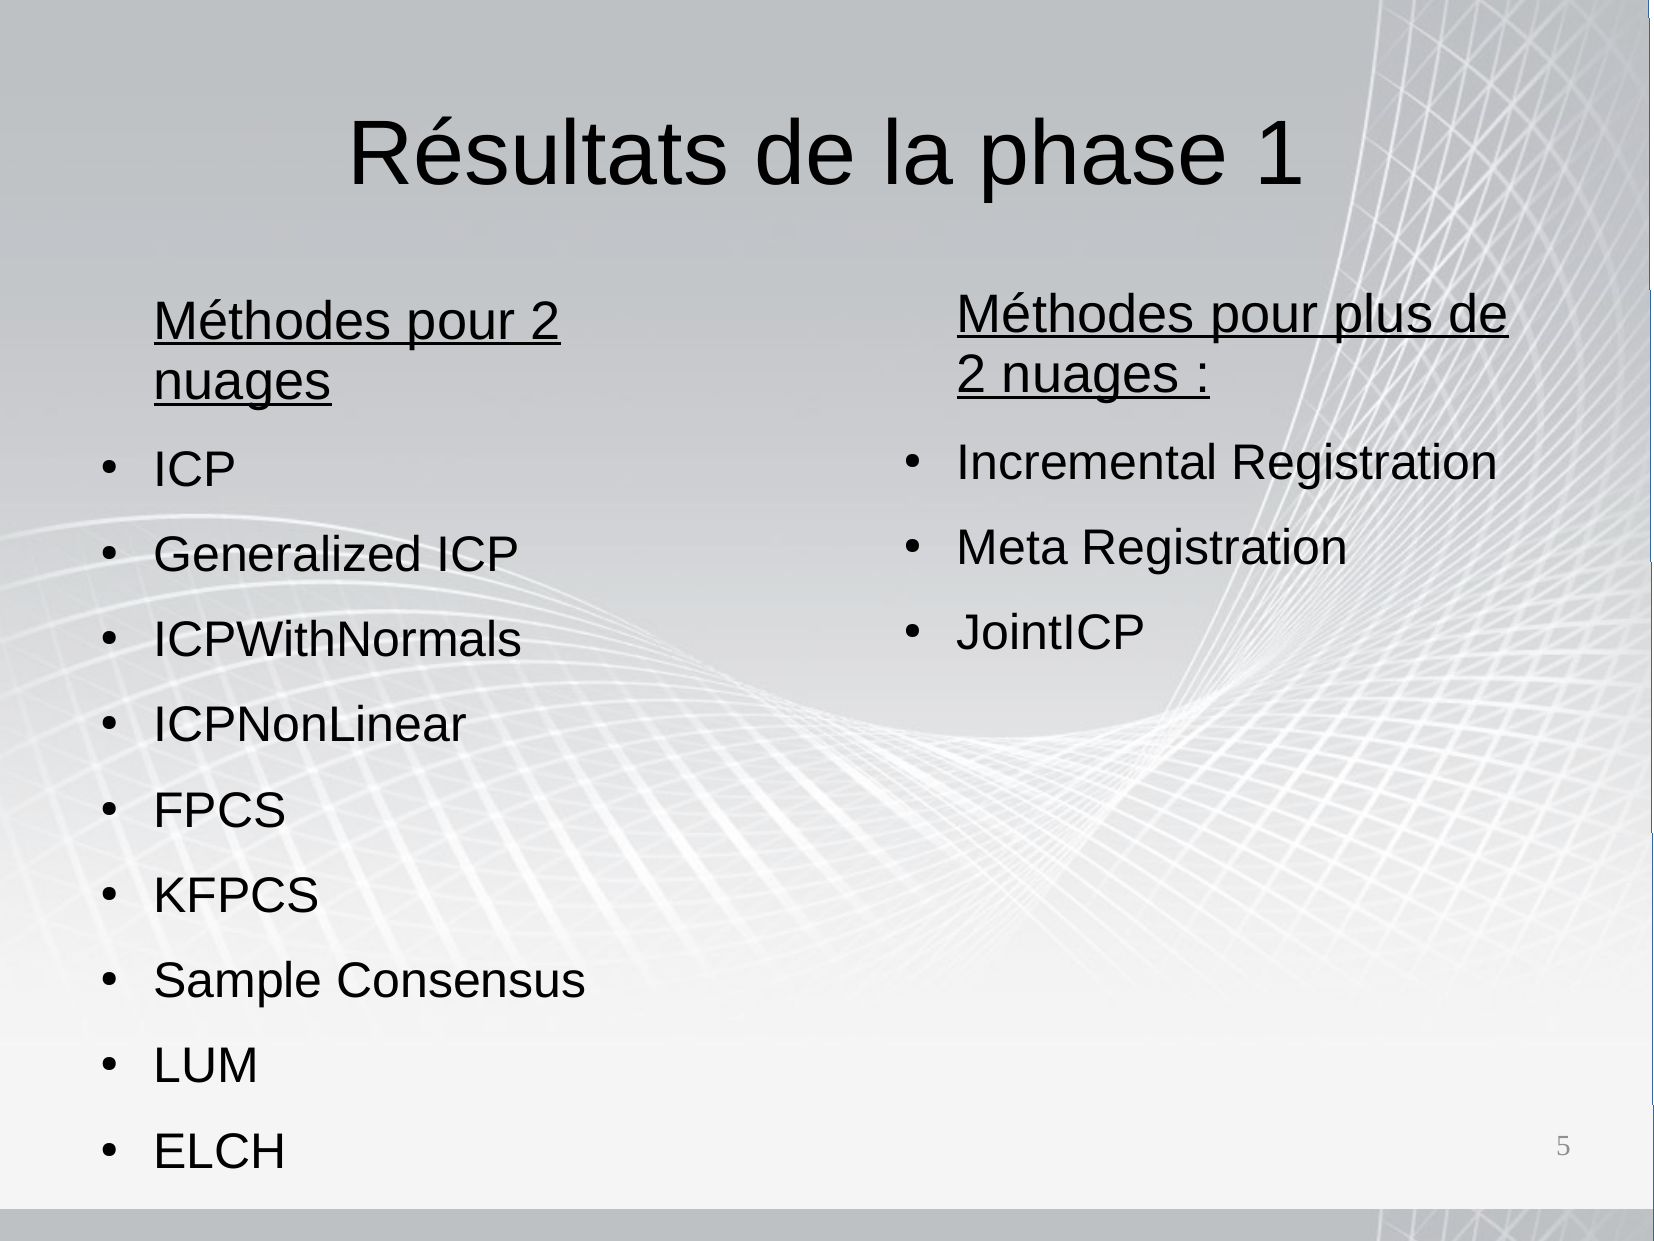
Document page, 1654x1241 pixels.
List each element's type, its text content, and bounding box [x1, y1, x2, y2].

list Méthodes pour plus de 2 nuages : Incremental Registration Meta Registration JointICP [885, 283, 1536, 1003]
text_box [0, 0, 1654, 1241]
list Méthodes pour 2 nuages ICP Generalized ICP ICPWithNormals ICPNonLinear FPCS KFPCS Sample Consensus LUM ELCH [82, 290, 733, 1010]
title Résultats de la phase 1 [82, 49, 1571, 257]
